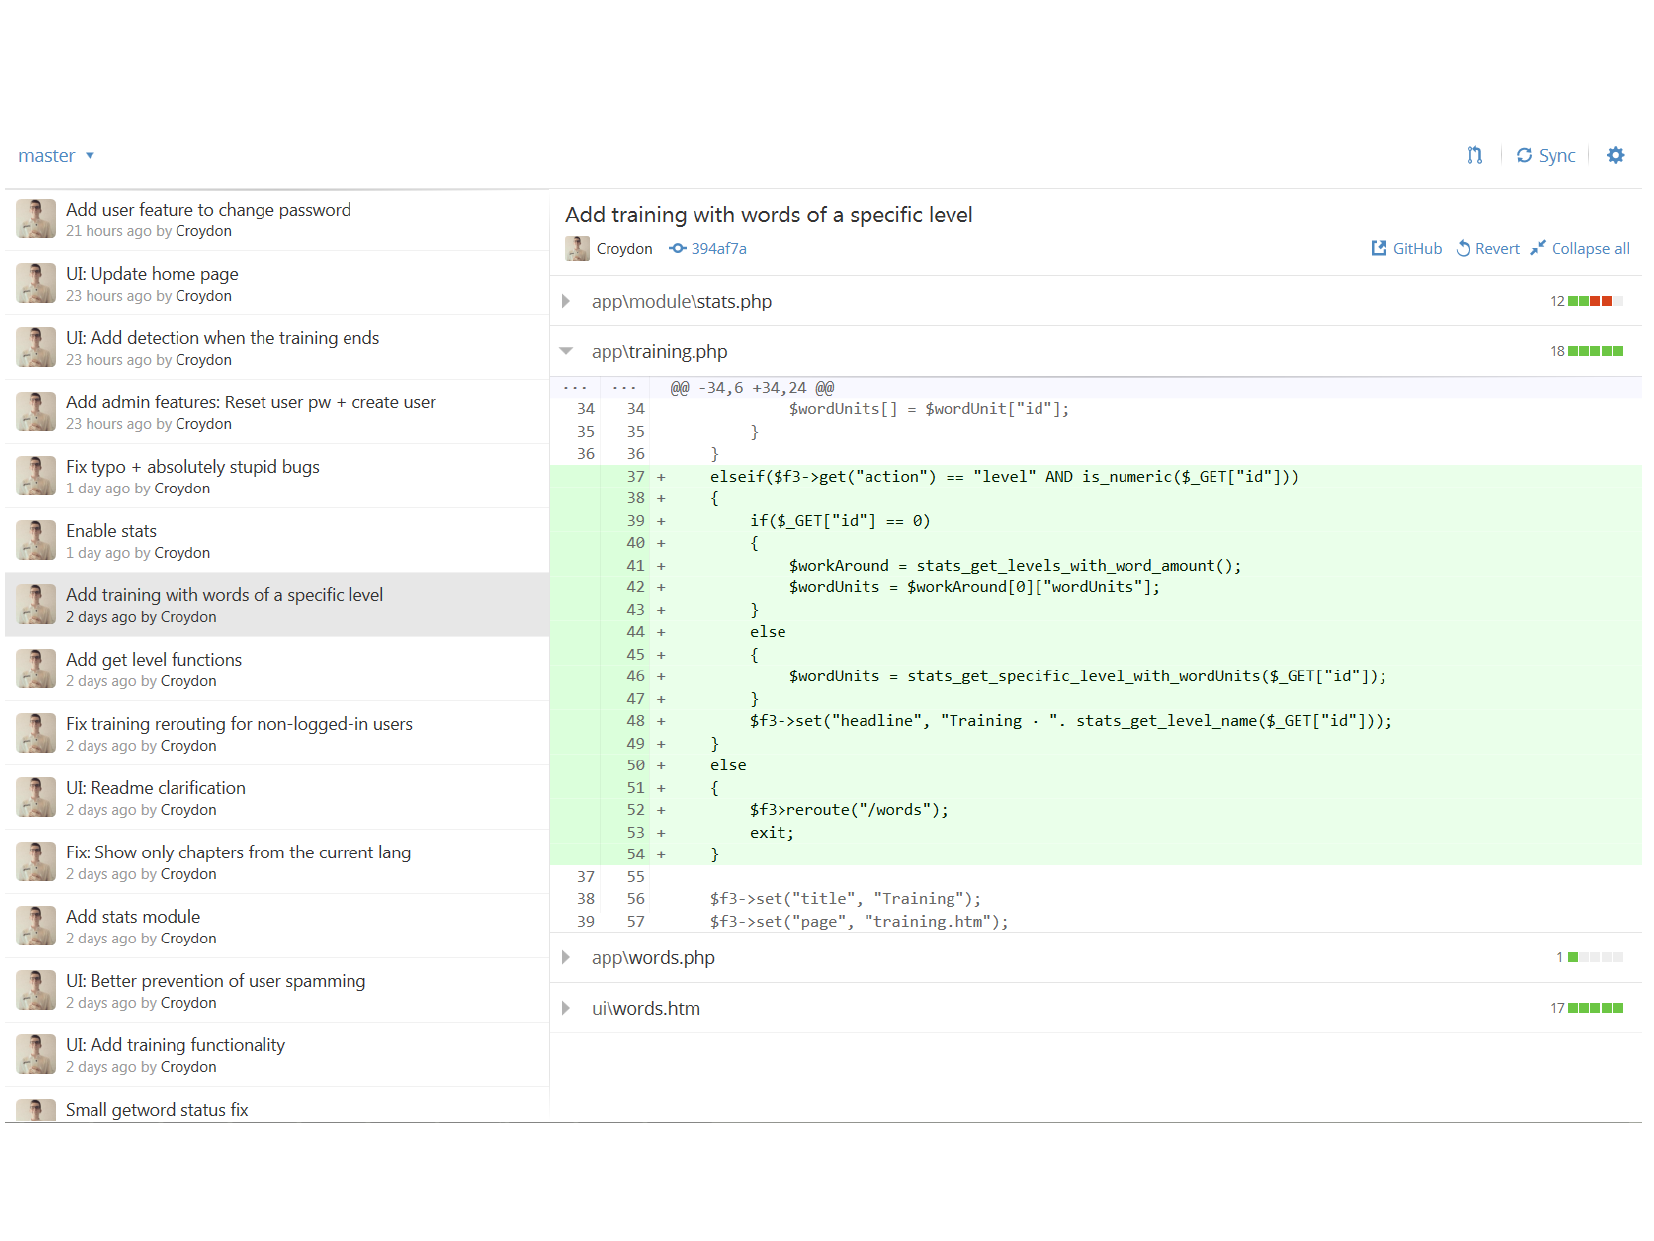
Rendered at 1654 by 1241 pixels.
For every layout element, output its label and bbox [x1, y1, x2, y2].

picture [5, 127, 1642, 1123]
